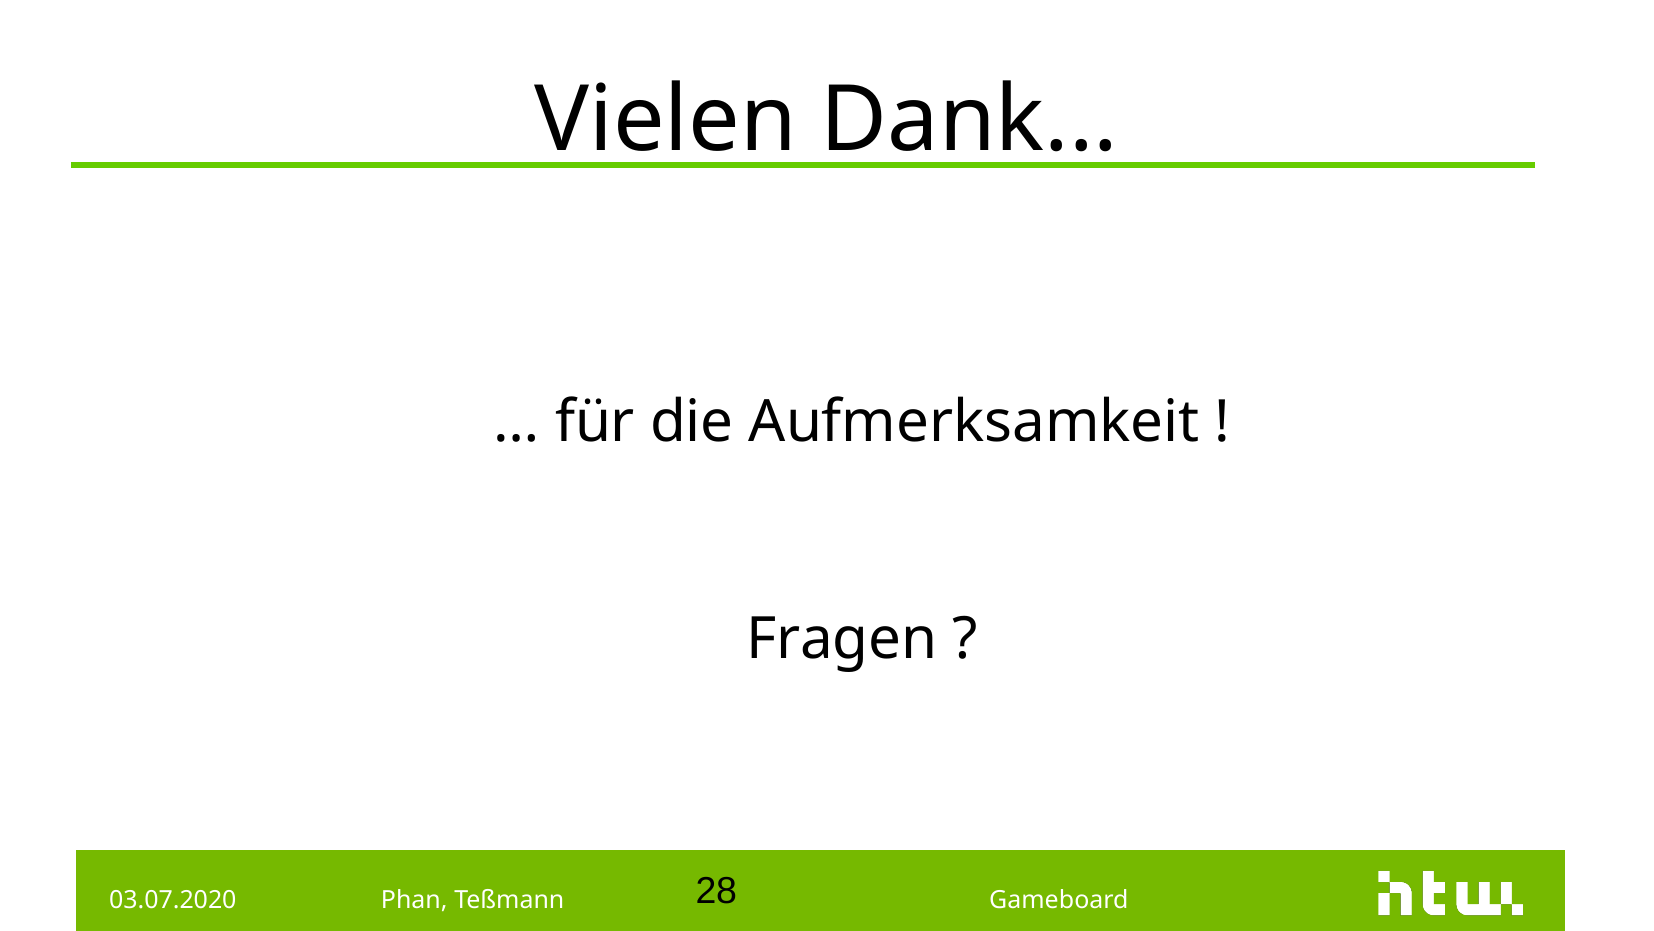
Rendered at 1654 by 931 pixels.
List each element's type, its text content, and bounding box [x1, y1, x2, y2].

title Vielen Dank... [82, 37, 1571, 193]
text_box <number> [680, 862, 899, 920]
picture [0, 0, 1654, 931]
list … für die Aufmerksamkeit ! Fragen ? [82, 217, 1571, 758]
